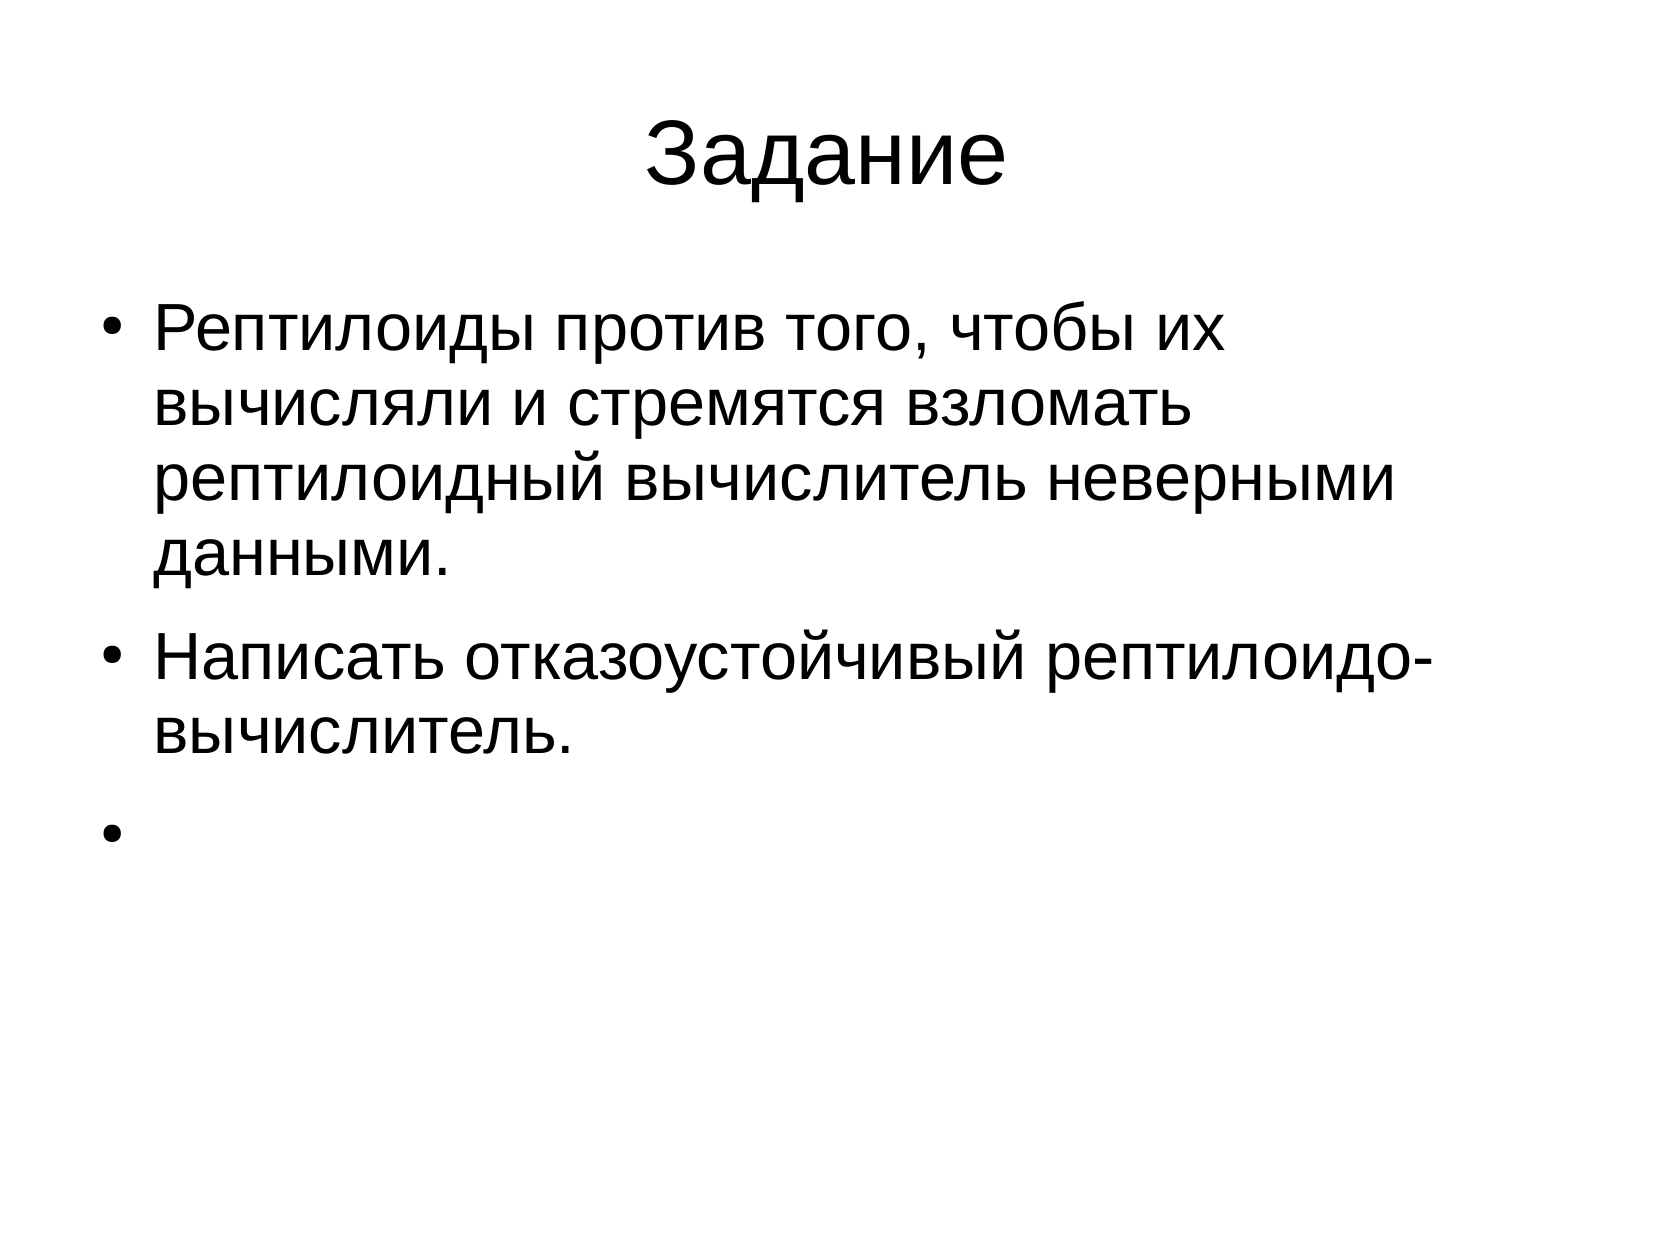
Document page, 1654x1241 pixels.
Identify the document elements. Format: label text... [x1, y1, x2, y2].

title Задание [82, 49, 1571, 257]
list Рептилоиды против того, чтобы их вычисляли и стремятся взломать рептилоидный вычислитель неверными данными. Написать отказоустойчивый рептилоидо-вычислитель. [82, 290, 1571, 1010]
